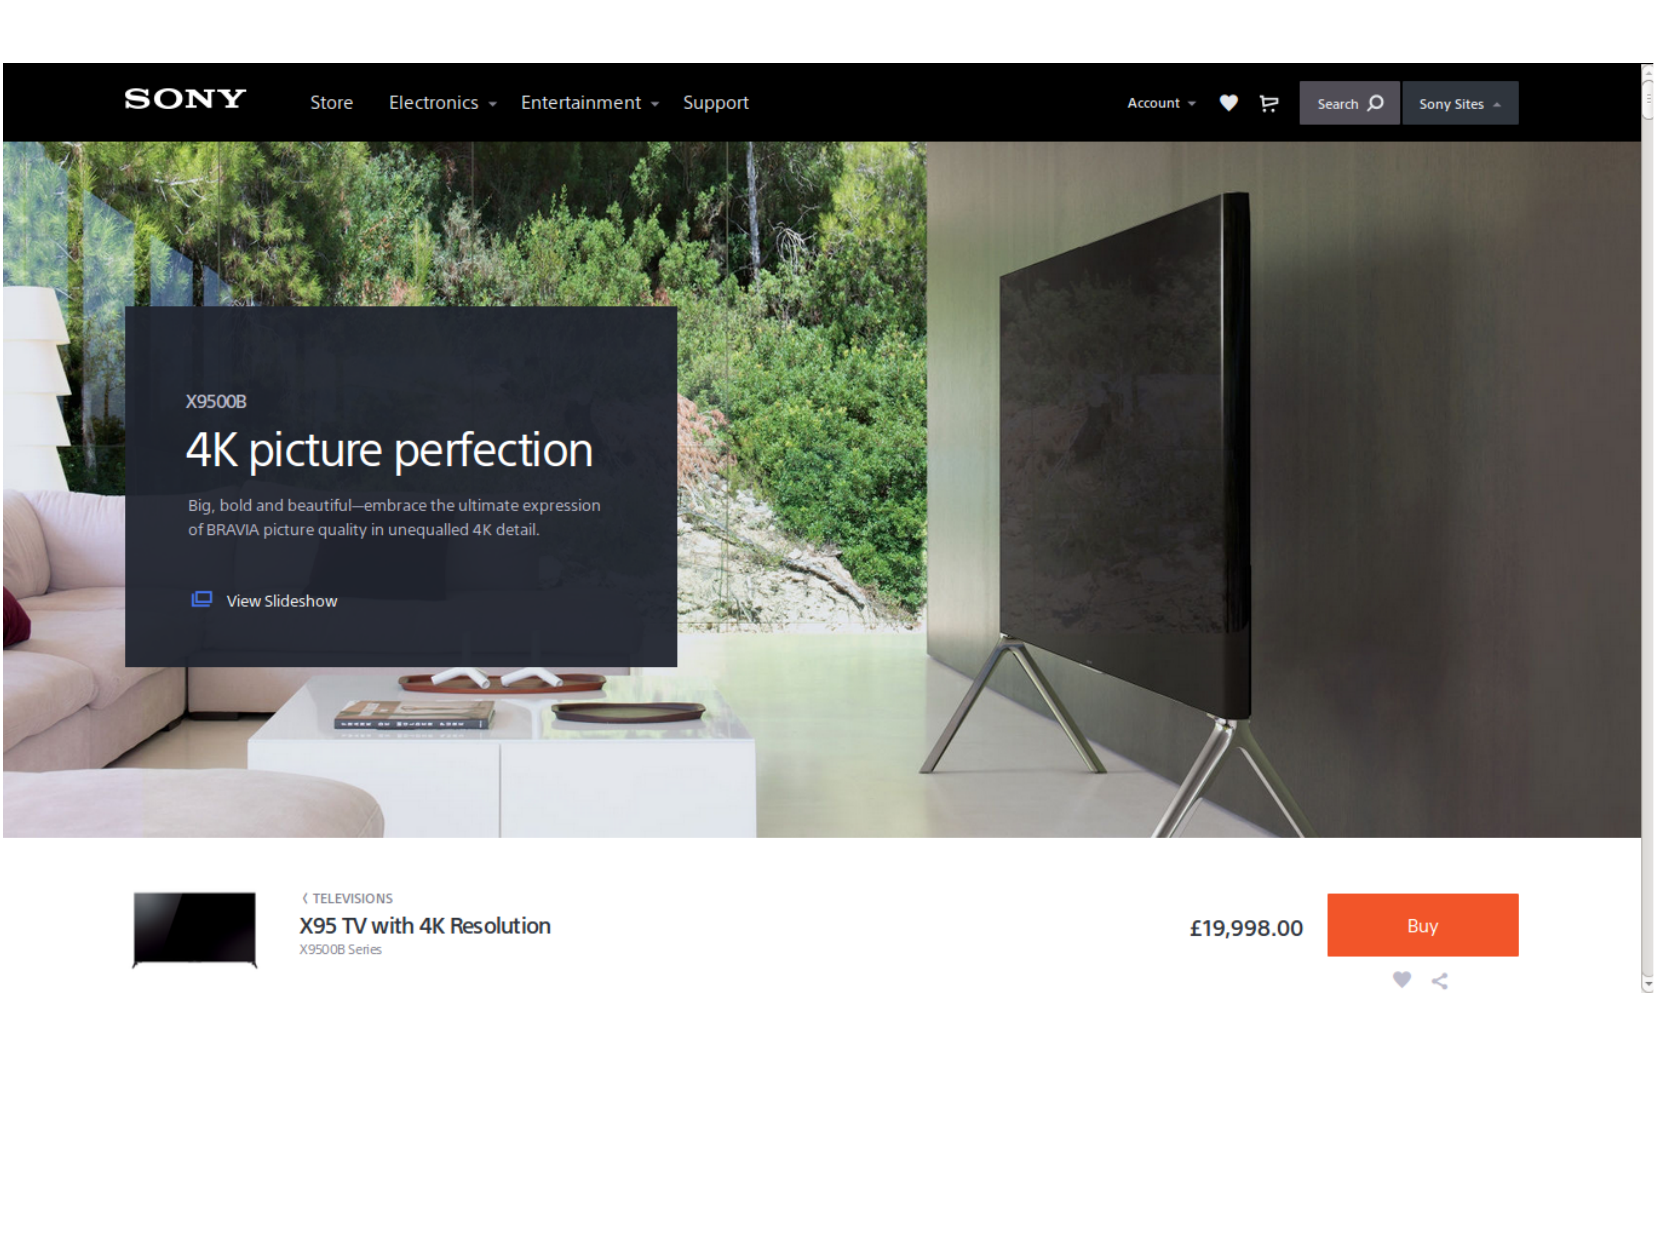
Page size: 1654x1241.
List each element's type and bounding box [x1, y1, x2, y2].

picture [3, 63, 1654, 993]
